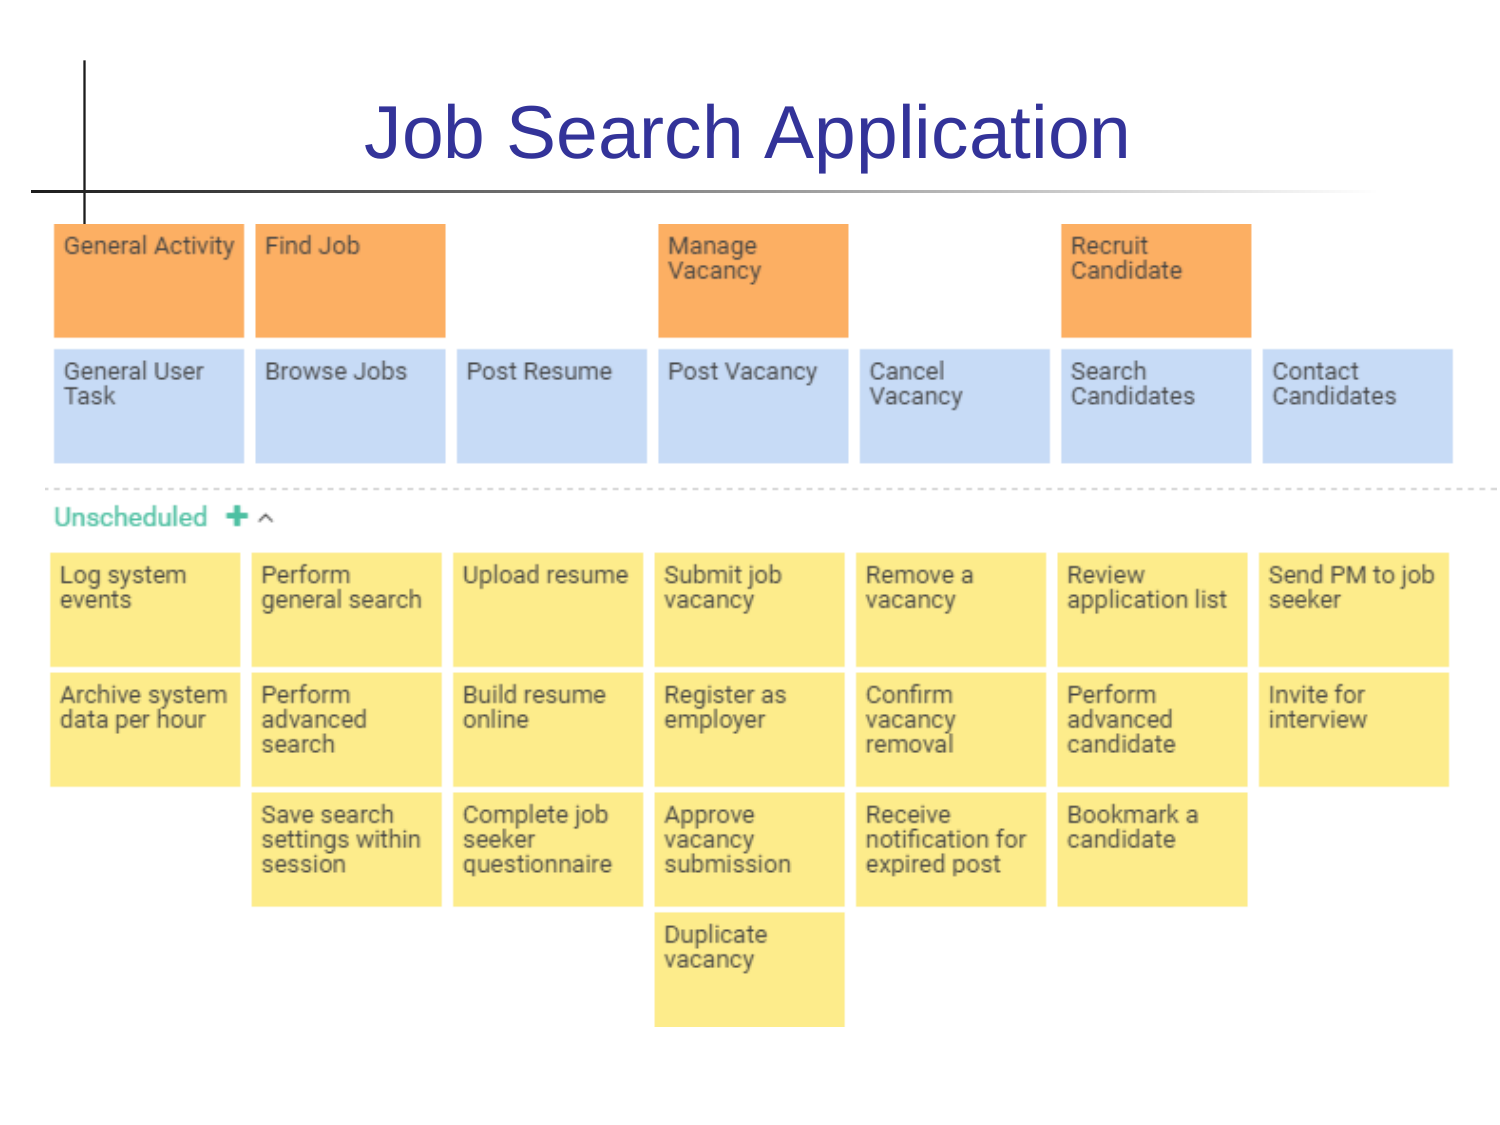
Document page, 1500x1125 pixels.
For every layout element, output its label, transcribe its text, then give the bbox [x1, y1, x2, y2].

picture [45, 224, 1497, 1027]
title Job Search Application [100, 42, 1397, 182]
